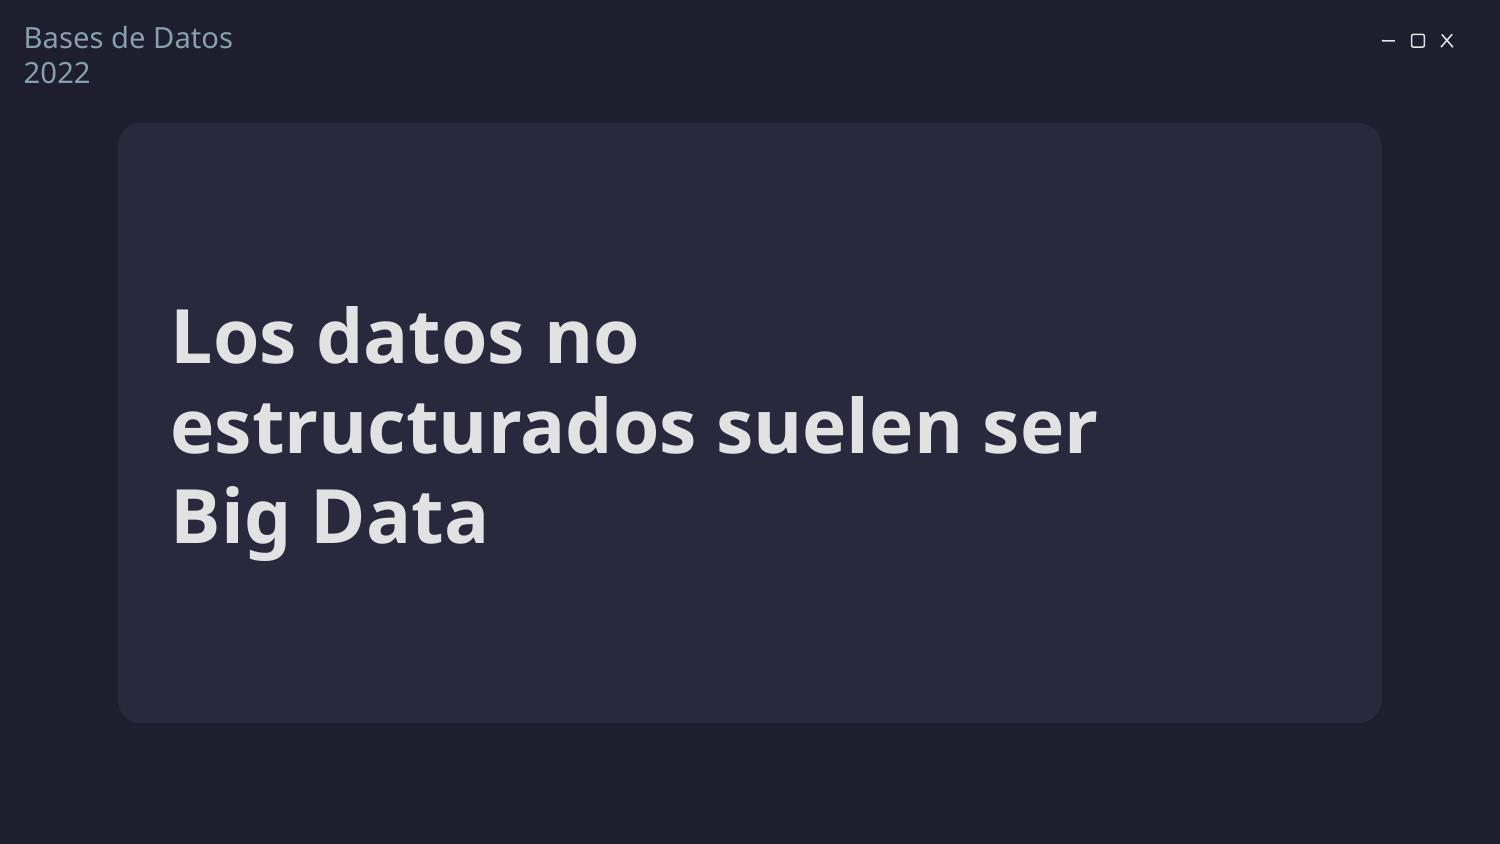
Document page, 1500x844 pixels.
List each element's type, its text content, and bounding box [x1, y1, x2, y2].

title Los datos no estructurados suelen ser Big Data [155, 199, 1121, 647]
